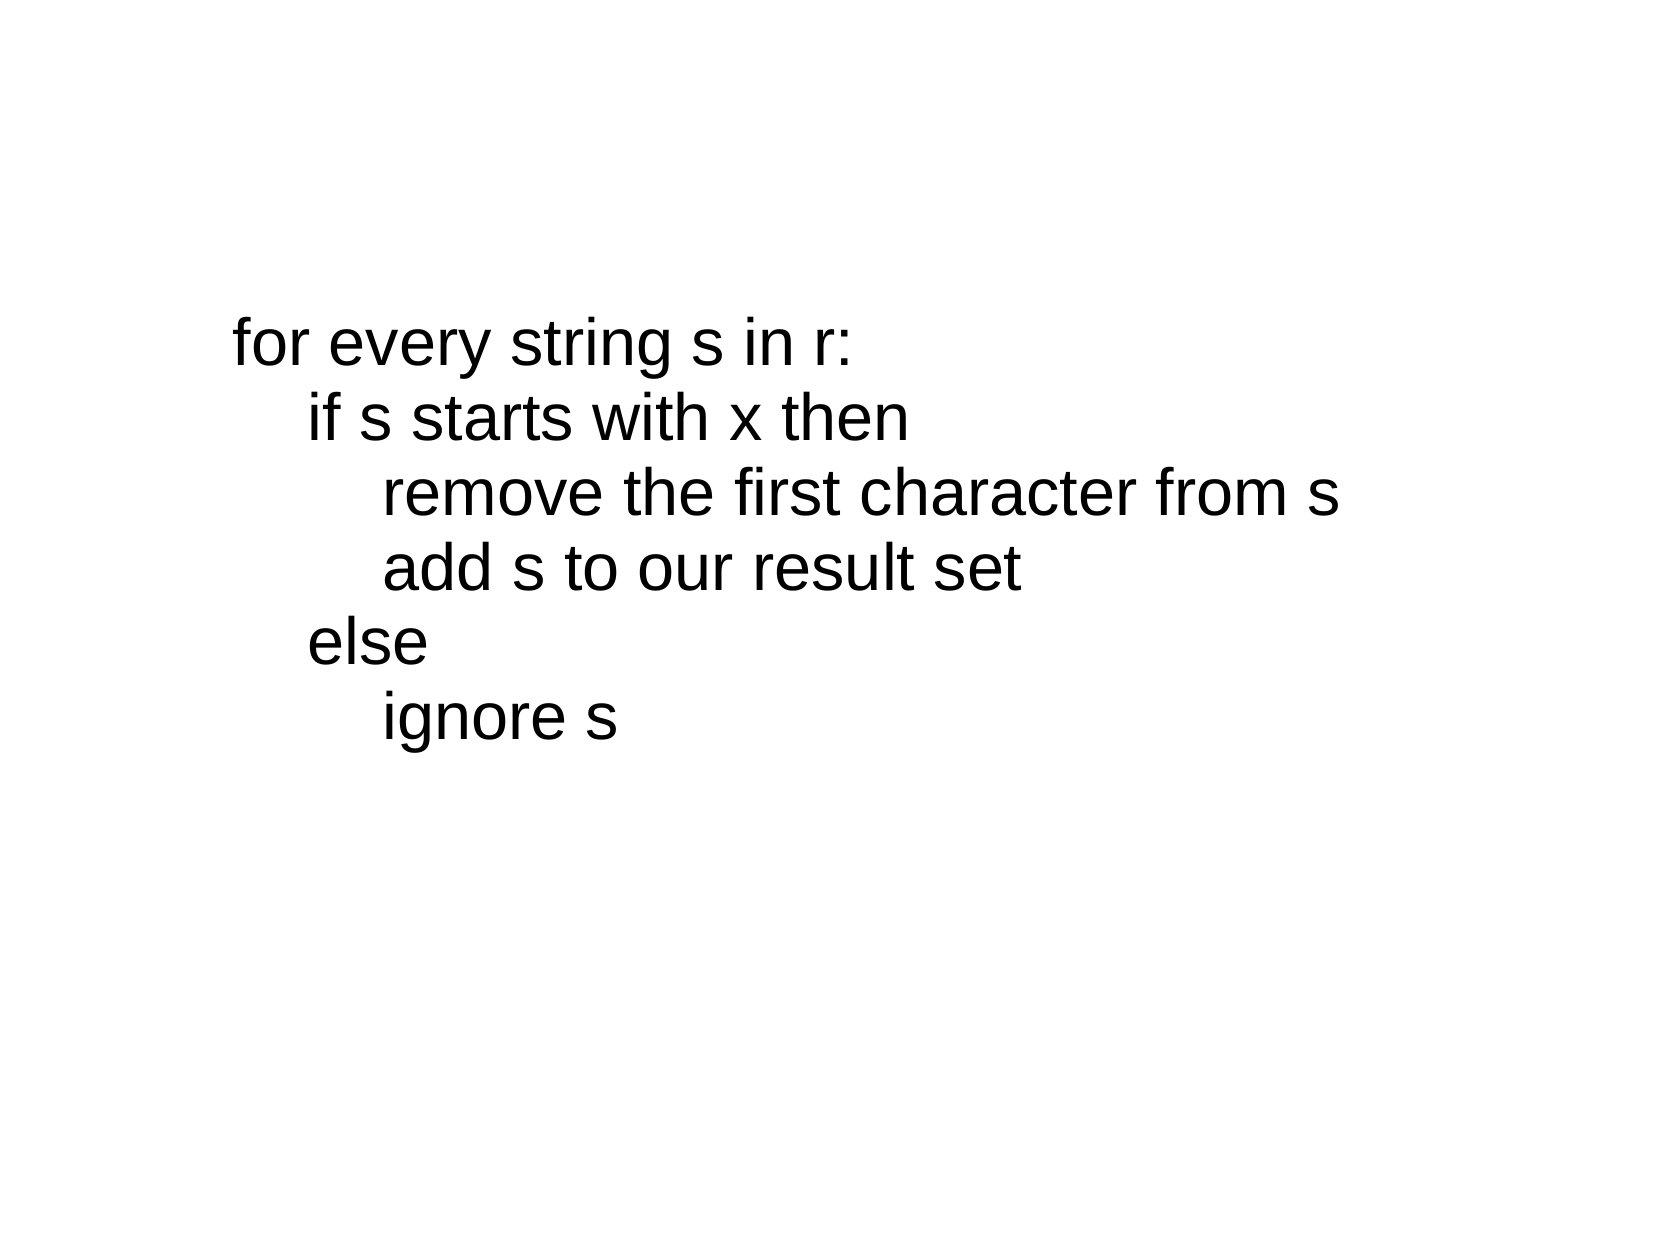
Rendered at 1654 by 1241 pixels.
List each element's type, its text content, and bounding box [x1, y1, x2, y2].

subtitle for every string s in r: if s starts with x then remove the first character from s add s to our result set else ignore s [82, 49, 1571, 1010]
